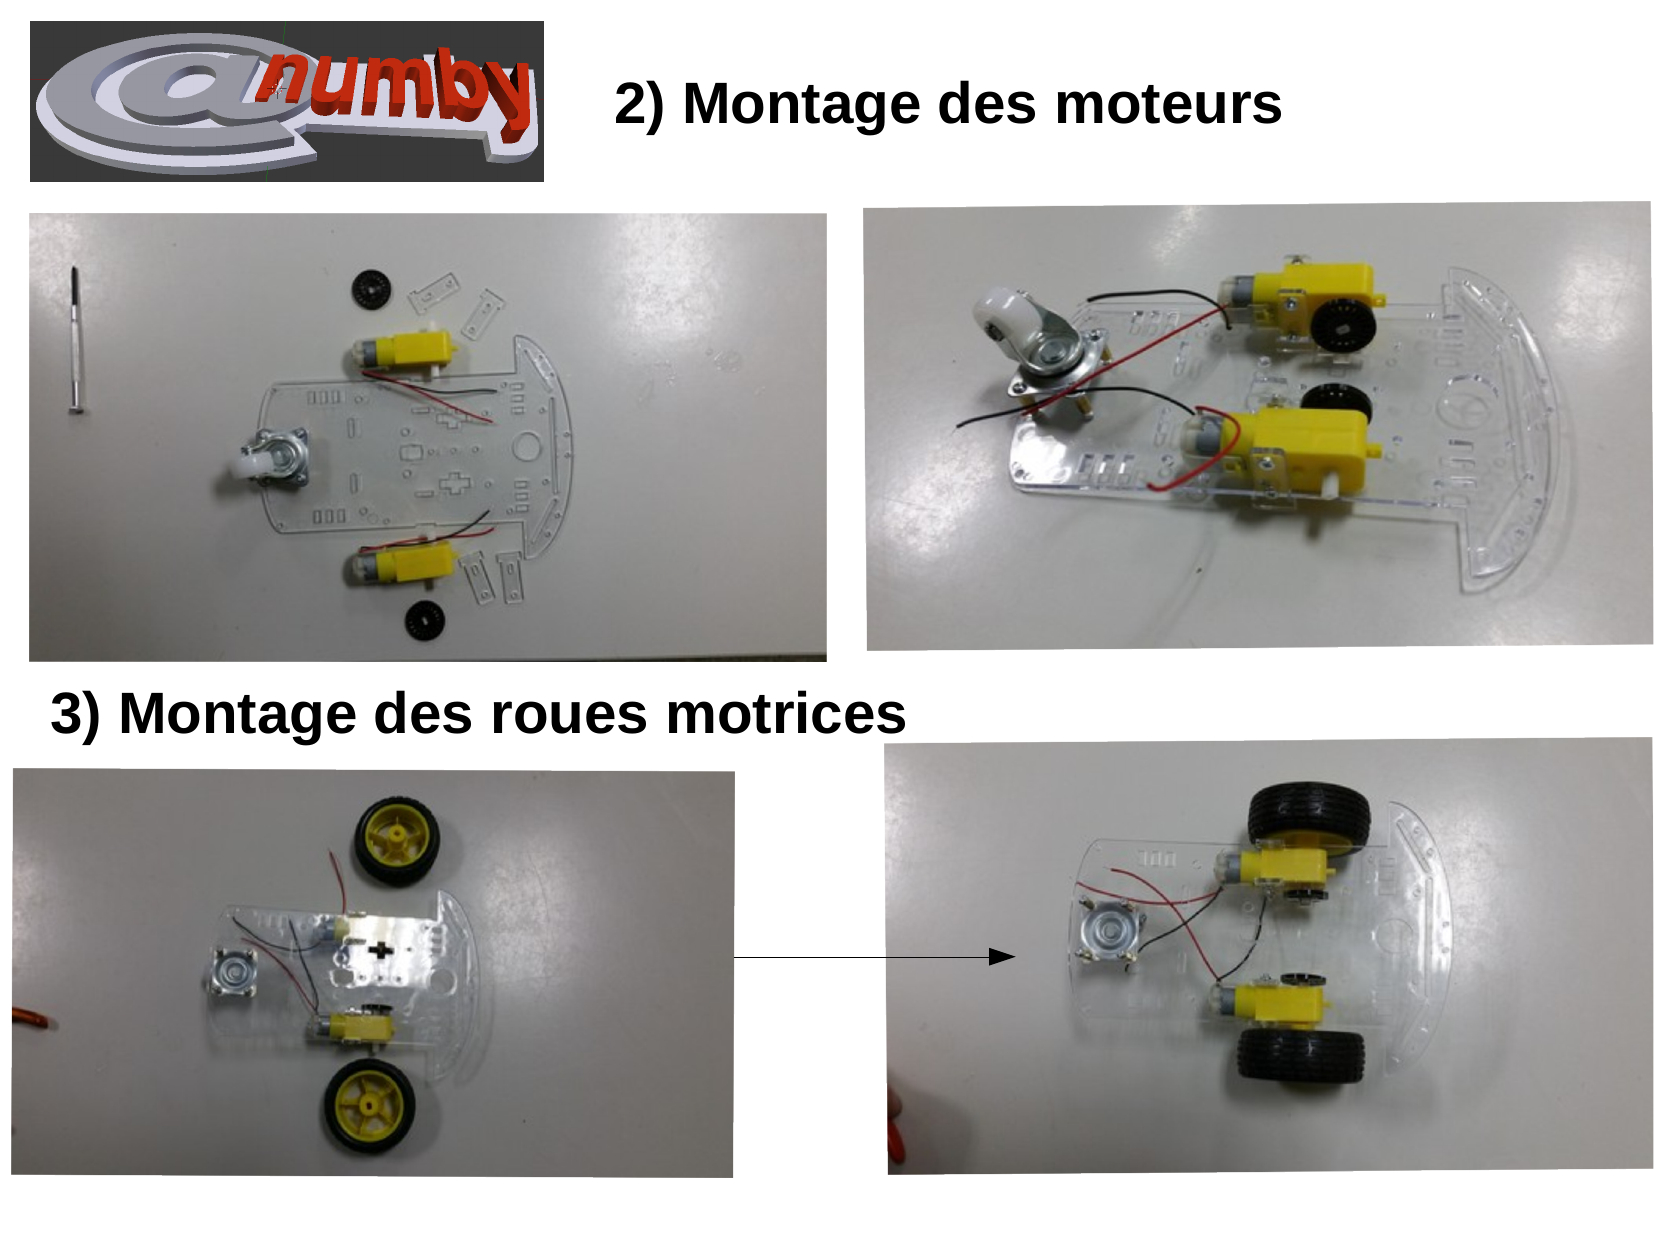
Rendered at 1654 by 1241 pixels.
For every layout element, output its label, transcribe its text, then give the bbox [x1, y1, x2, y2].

picture [30, 21, 544, 182]
text_box 3) Montage des roues motrices [35, 673, 1642, 754]
picture [28, 212, 827, 662]
picture [862, 200, 1654, 651]
picture [883, 736, 1654, 1176]
picture [10, 767, 735, 1178]
title 2) Montage des moteurs [614, 29, 1595, 178]
